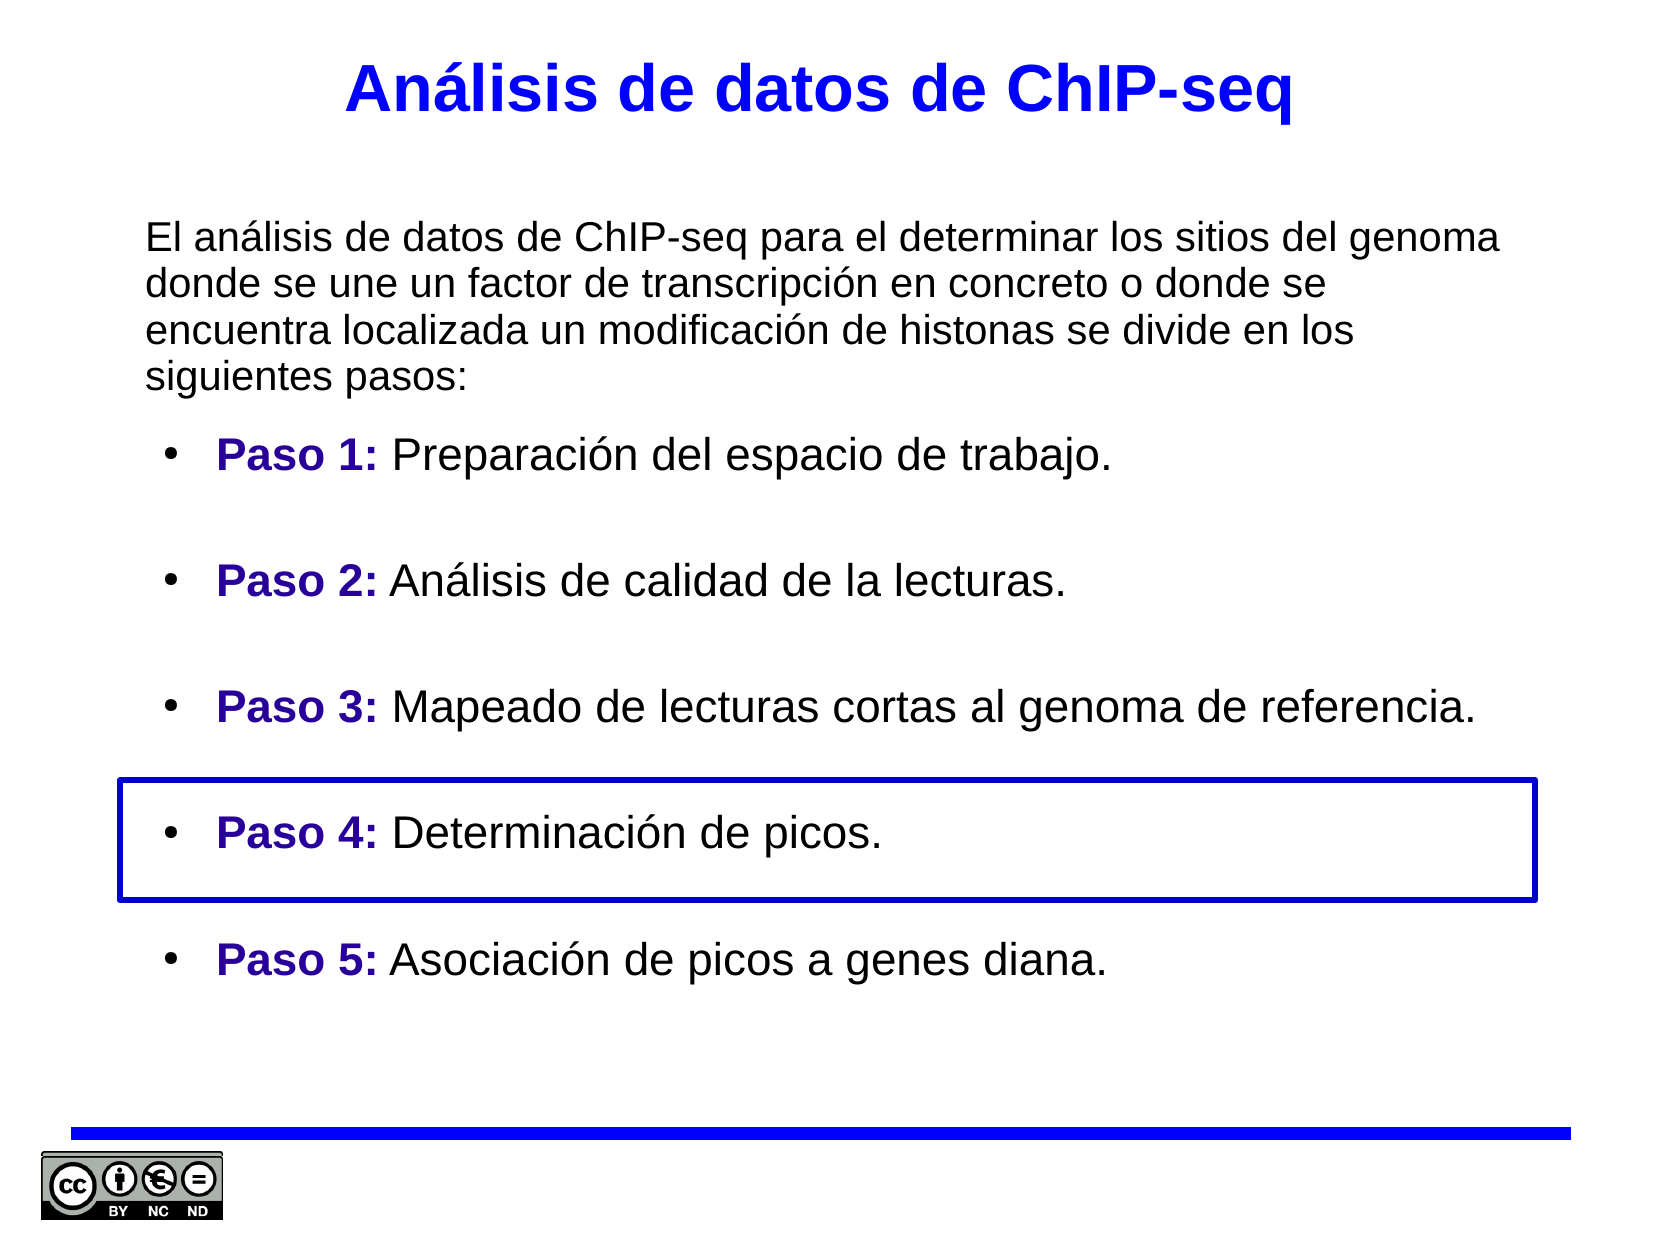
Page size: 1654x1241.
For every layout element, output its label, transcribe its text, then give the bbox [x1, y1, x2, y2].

list El análisis de datos de ChIP-seq para el determinar los sitios del genoma donde se une un factor de transcripción en concreto o donde se encuentra localizada un modificación de histonas se divide en los siguientes pasos: Paso 1: Preparación del espacio de trabajo. Paso 2: Análisis de calidad de la lecturas. Paso 3: Mapeado de lecturas cortas al genoma de referencia. Paso 4: Determinación de picos. Paso 5: Asociación de picos a genes diana. [59, 159, 1536, 1064]
list El análisis de datos de ChIP-seq para el determinar los sitios del genoma donde se une un factor de transcripción en concreto o donde se encuentra localizada un modificación de histonas se divide en los siguientes pasos: Paso 1: Preparación del espacio de trabajo. Paso 2: Análisis de calidad de la lecturas. Paso 3: Mapeado de lecturas cortas al genoma de referencia. Paso 4: Determinación de picos. Paso 5: Asociación de picos a genes diana. [123, 783, 1532, 897]
picture [41, 1151, 223, 1221]
title Análisis de datos de ChIP-seq [94, 0, 1583, 192]
